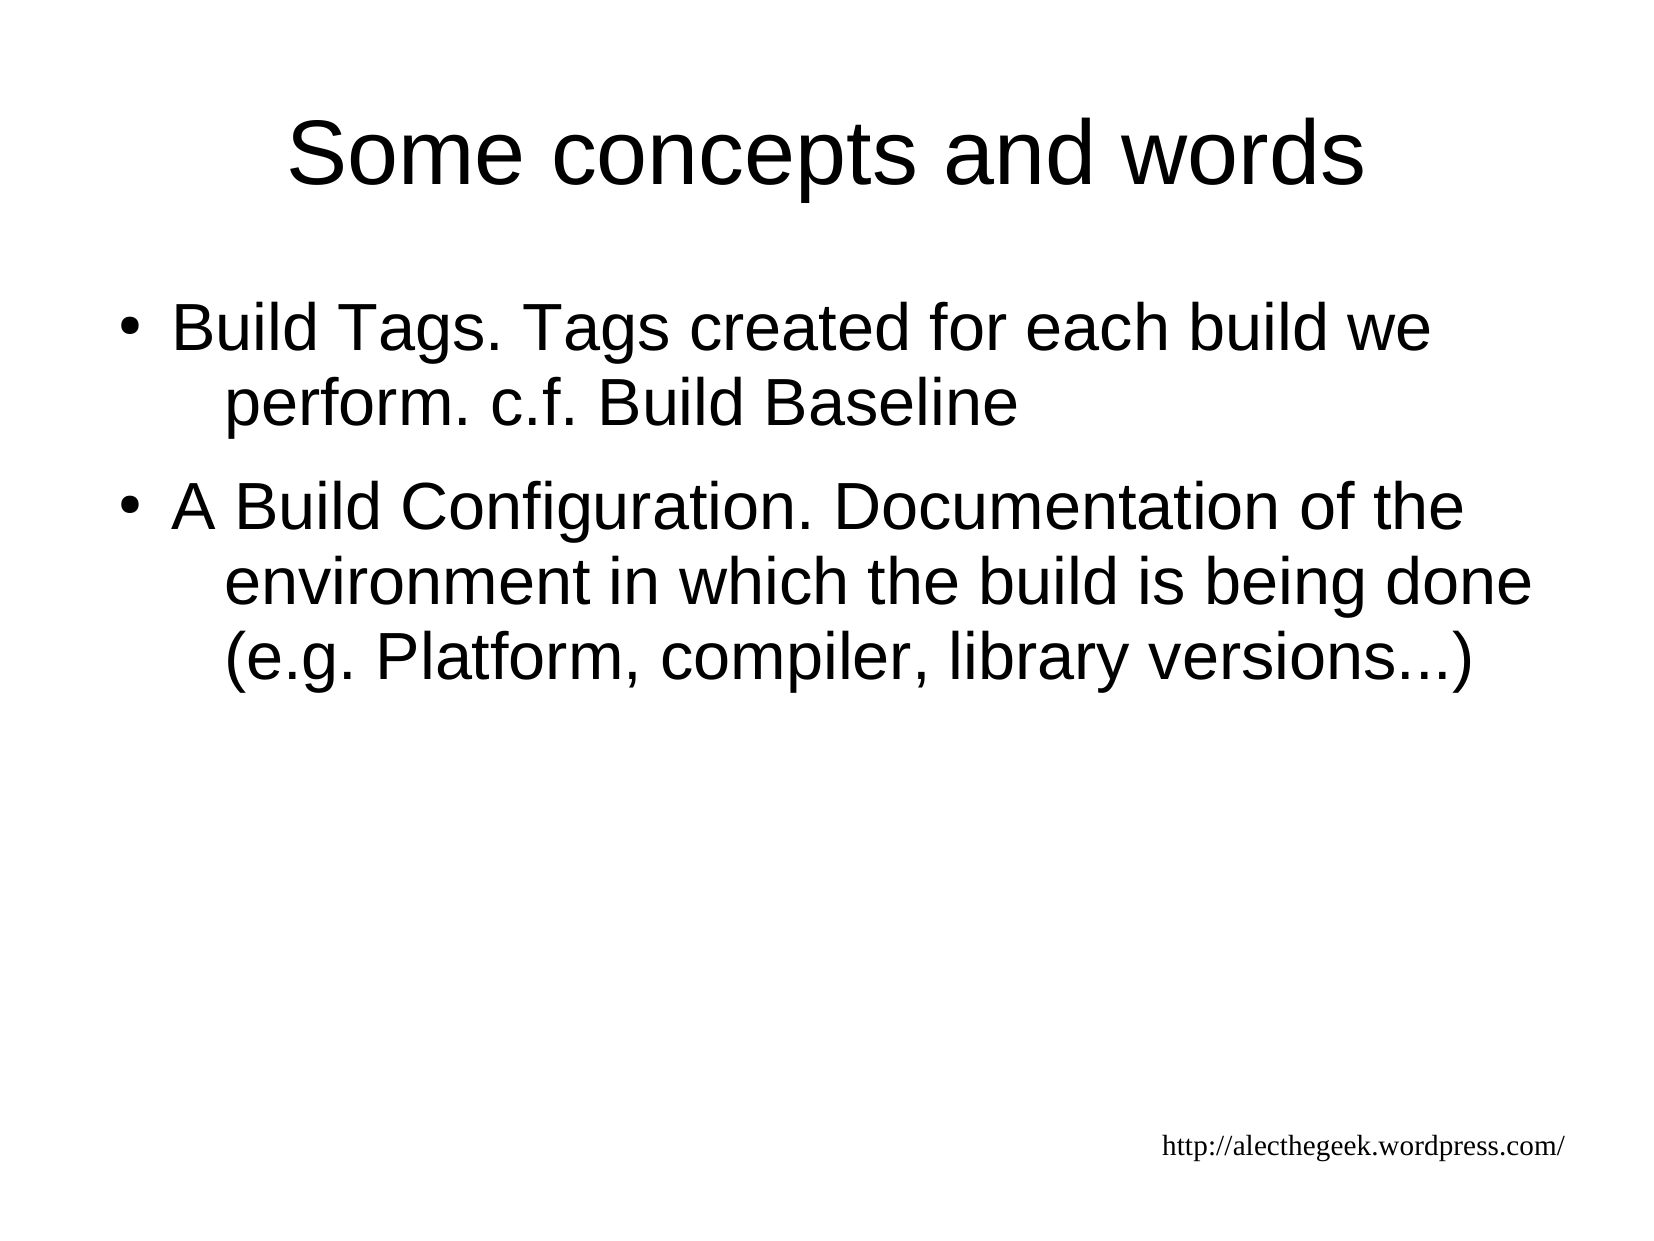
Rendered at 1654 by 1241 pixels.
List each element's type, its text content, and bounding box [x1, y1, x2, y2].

list Build Tags. Tags created for each build we perform. c.f. Build Baseline A Build Configuration. Documentation of the environment in which the build is being done (e.g. Platform, compiler, library versions...) [82, 290, 1571, 1109]
title Some concepts and words [82, 49, 1571, 257]
